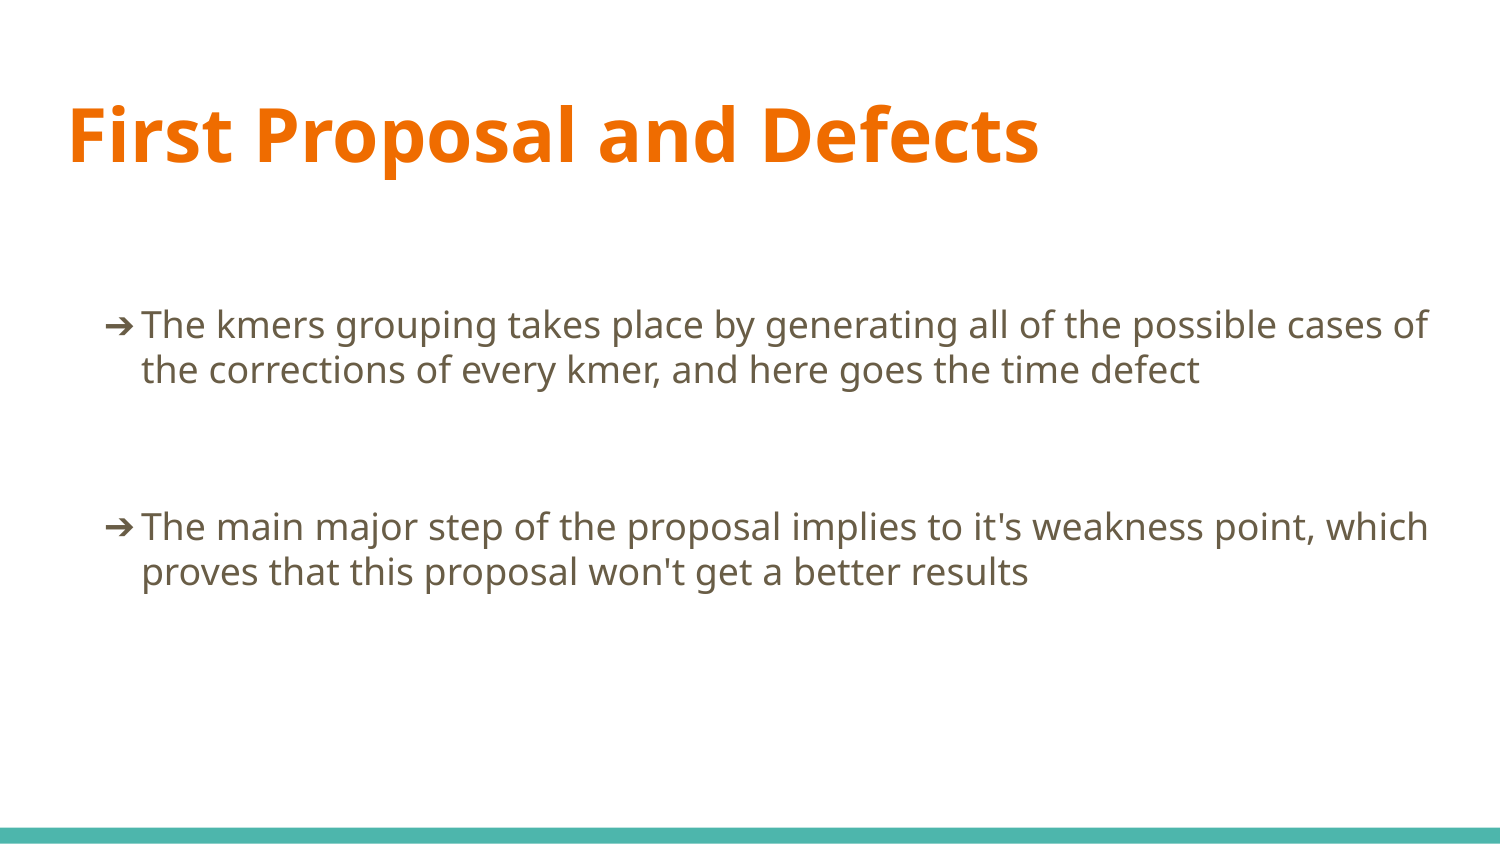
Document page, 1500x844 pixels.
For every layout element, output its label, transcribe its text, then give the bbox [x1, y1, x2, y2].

title First Proposal and Defects [51, 72, 1449, 189]
list The kmers grouping takes place by generating all of the possible cases of the corrections of every kmer, and here goes the time defect The main major step of the proposal implies to it's weakness point, which proves that this proposal won't get a better results [51, 207, 1449, 750]
